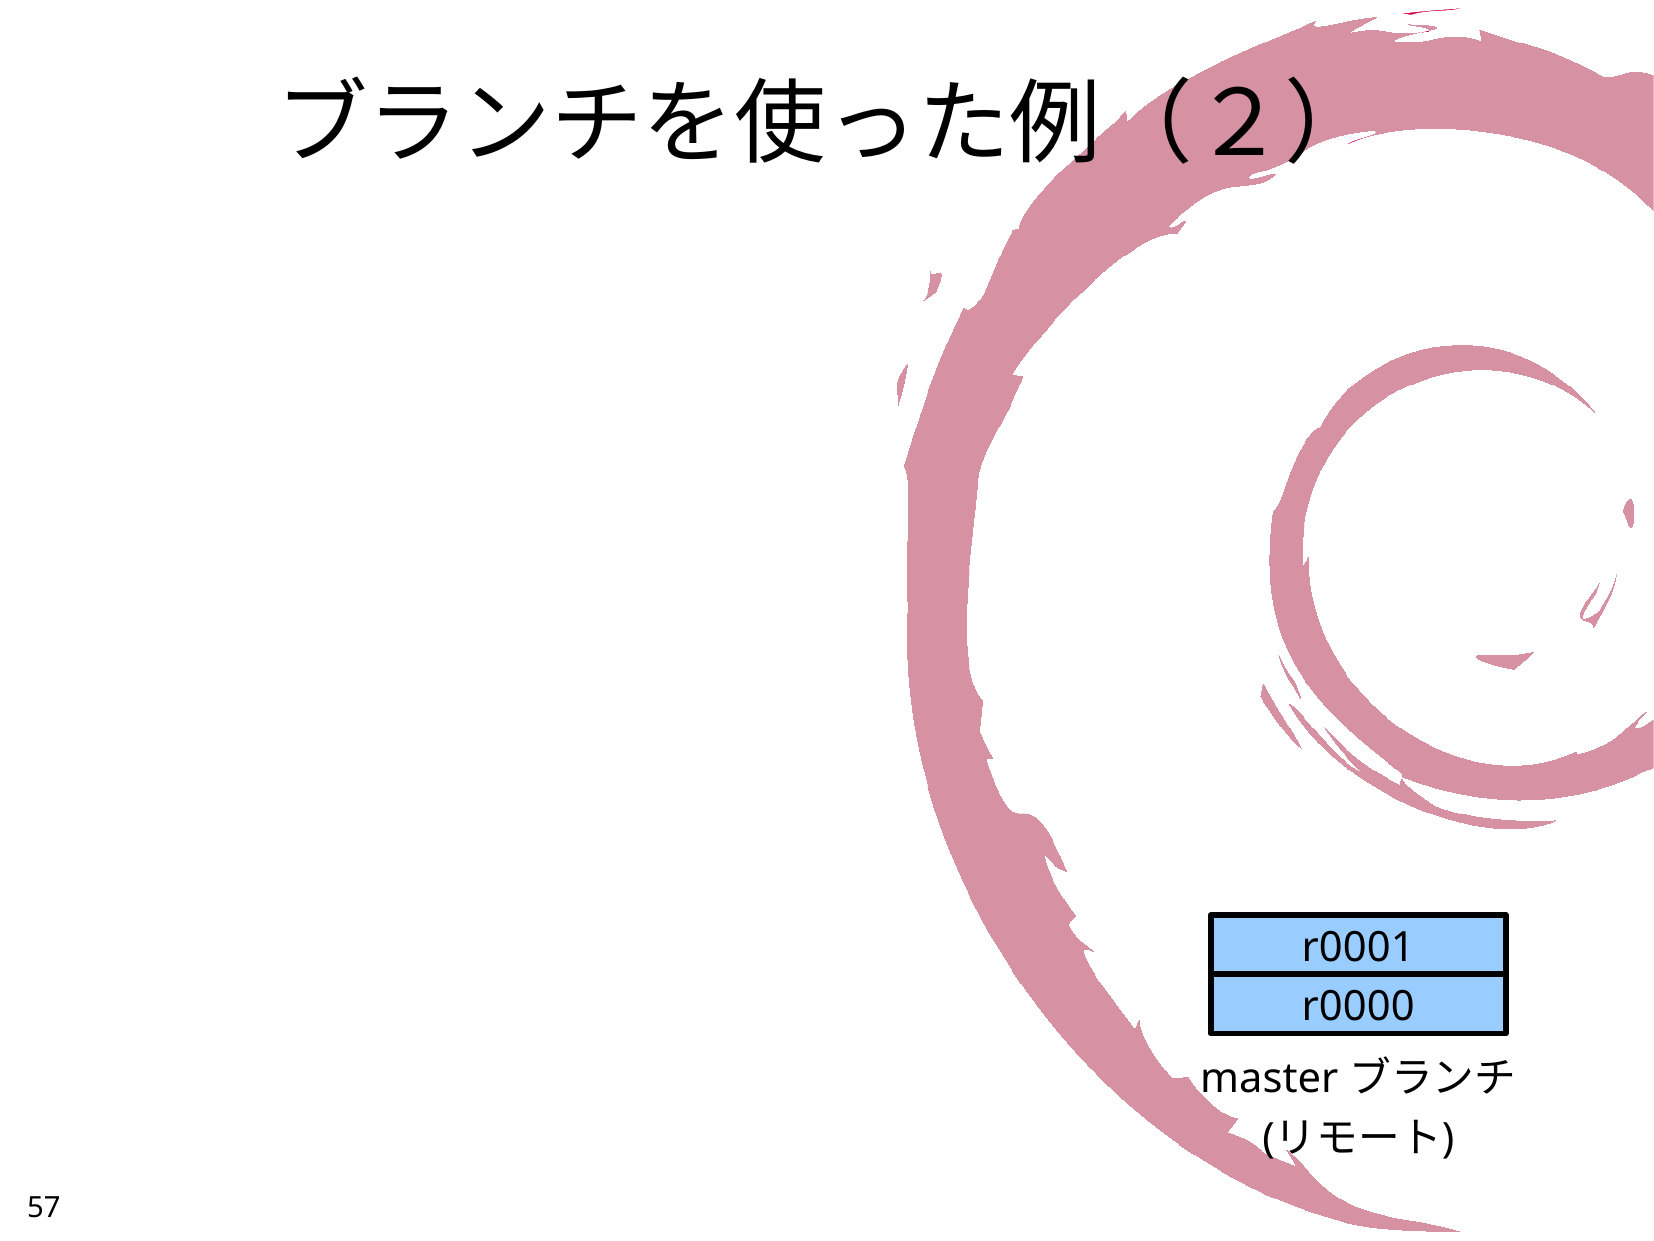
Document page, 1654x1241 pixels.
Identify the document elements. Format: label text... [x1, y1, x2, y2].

picture [886, 0, 1654, 1241]
text_box master ブランチ (リモート) [1181, 1033, 1536, 1162]
text_box r0001 [1210, 915, 1506, 974]
title ブランチを使った例（２） [82, 49, 1571, 257]
text_box r0000 [1210, 974, 1506, 1034]
